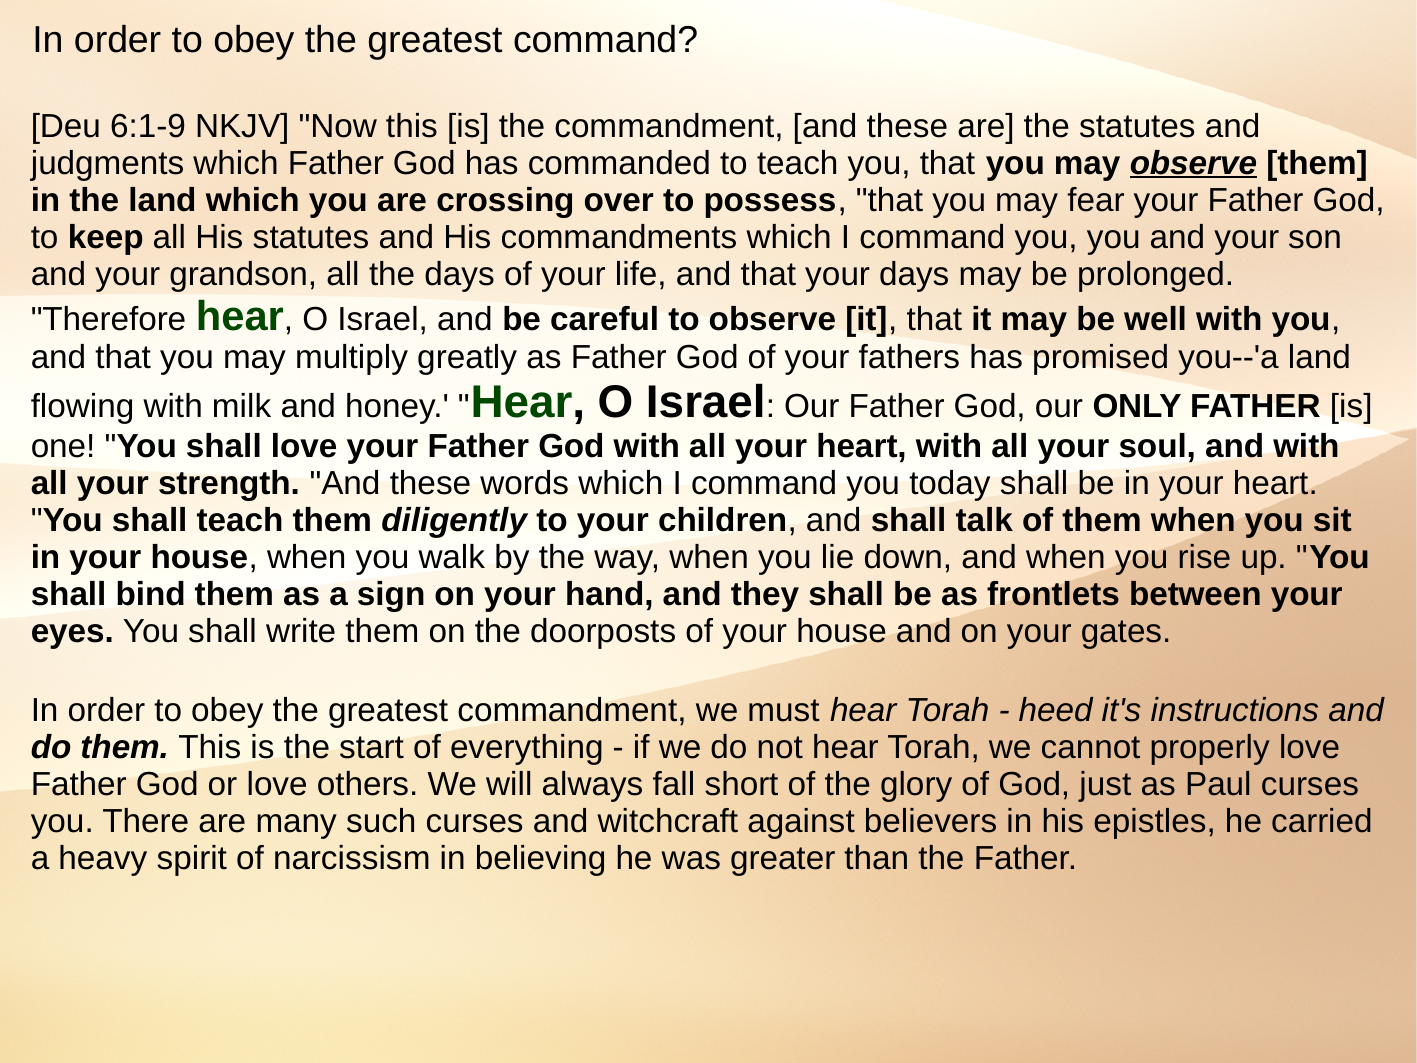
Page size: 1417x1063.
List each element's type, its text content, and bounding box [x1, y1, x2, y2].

text_box [Deu 6:1-9 NKJV] "Now this [is] the commandment, [and these are] the statutes and judgments which Father God has commanded to teach you, that you may observe [them] in the land which you are crossing over to possess, "that you may fear your Father God, to keep all His statutes and His commandments which I command you, you and your son and your grandson, all the days of your life, and that your days may be prolonged. "Therefore hear, O Israel, and be careful to observe [it], that it may be well with you, and that you may multiply greatly as Father God of your fathers has promised you--'a land flowing with milk and honey.' "Hear, O Israel: Our Father God, our ONLY FATHER [is] one! "You shall love your Father God with all your heart, with all your soul, and with all your strength. "And these words which I command you today shall be in your heart. "You shall teach them diligently to your children, and shall talk of them when you sit in your house, when you walk by the way, when you lie down, and when you rise up. "You shall bind them as a sign on your hand, and they shall be as frontlets between your eyes. You shall write them on the doorposts of your house and on your gates. In order to obey the greatest commandment, we must hear Torah - heed it's instructions and do them. This is the start of everything - if we do not hear Torah, we cannot properly love Father God or love others. We will always fall short of the glory of God, just as Paul curses you. There are many such curses and witchcraft against believers in his epistles, he carried a heavy spirit of narcissism in believing he was greater than the Father. [16, 99, 1402, 1049]
text_box In order to obey the greatest command? [17, 10, 1385, 99]
picture [0, 0, 1417, 1063]
